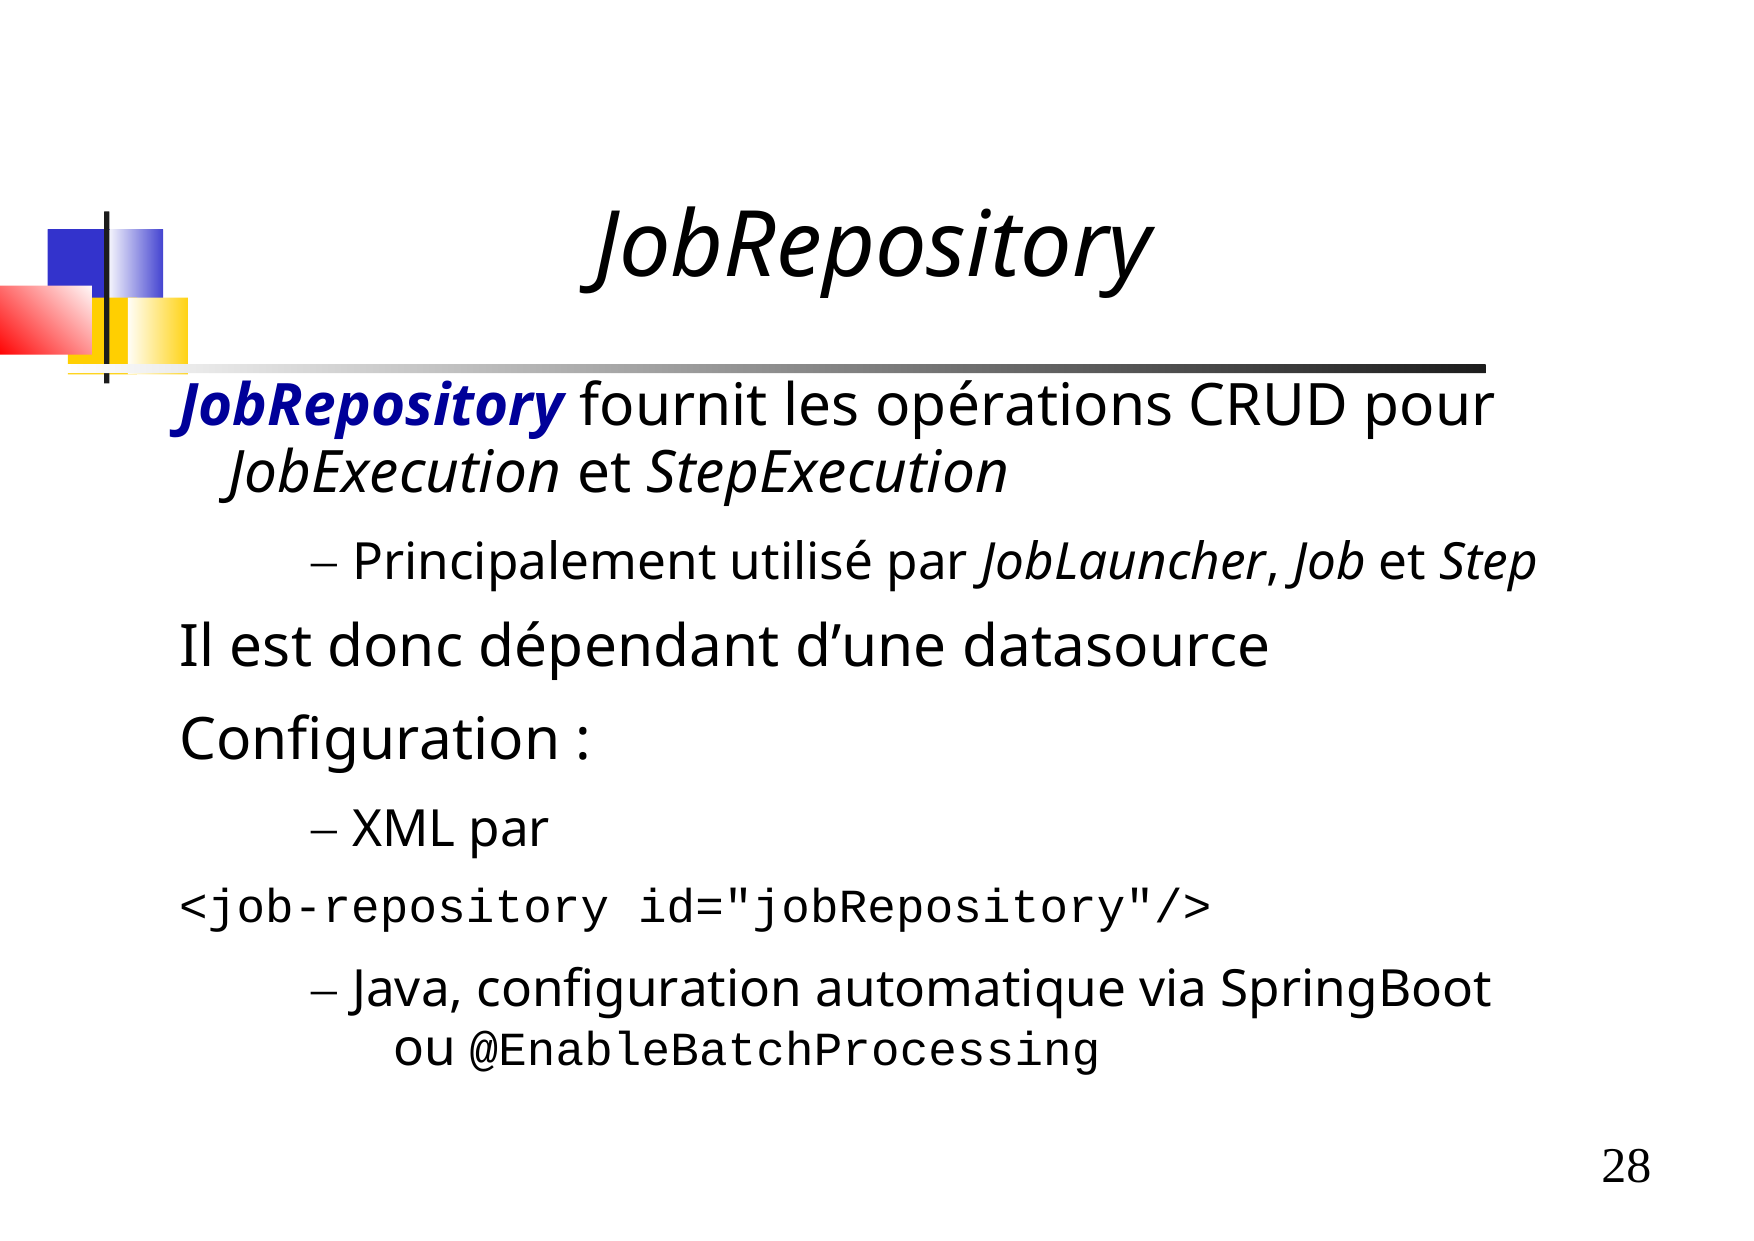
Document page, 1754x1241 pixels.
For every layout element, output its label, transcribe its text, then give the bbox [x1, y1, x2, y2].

title JobRepository [179, 139, 1567, 351]
list JobRepository fournit les opérations CRUD pour JobExecution et StepExecution Principalement utilisé par JobLauncher, Job et Step Il est donc dépendant d’une datasource Configuration : XML par <job-repository id="jobRepository"/> Java, configuration automatique via SpringBoot ou @EnableBatchProcessing [179, 371, 1567, 1091]
